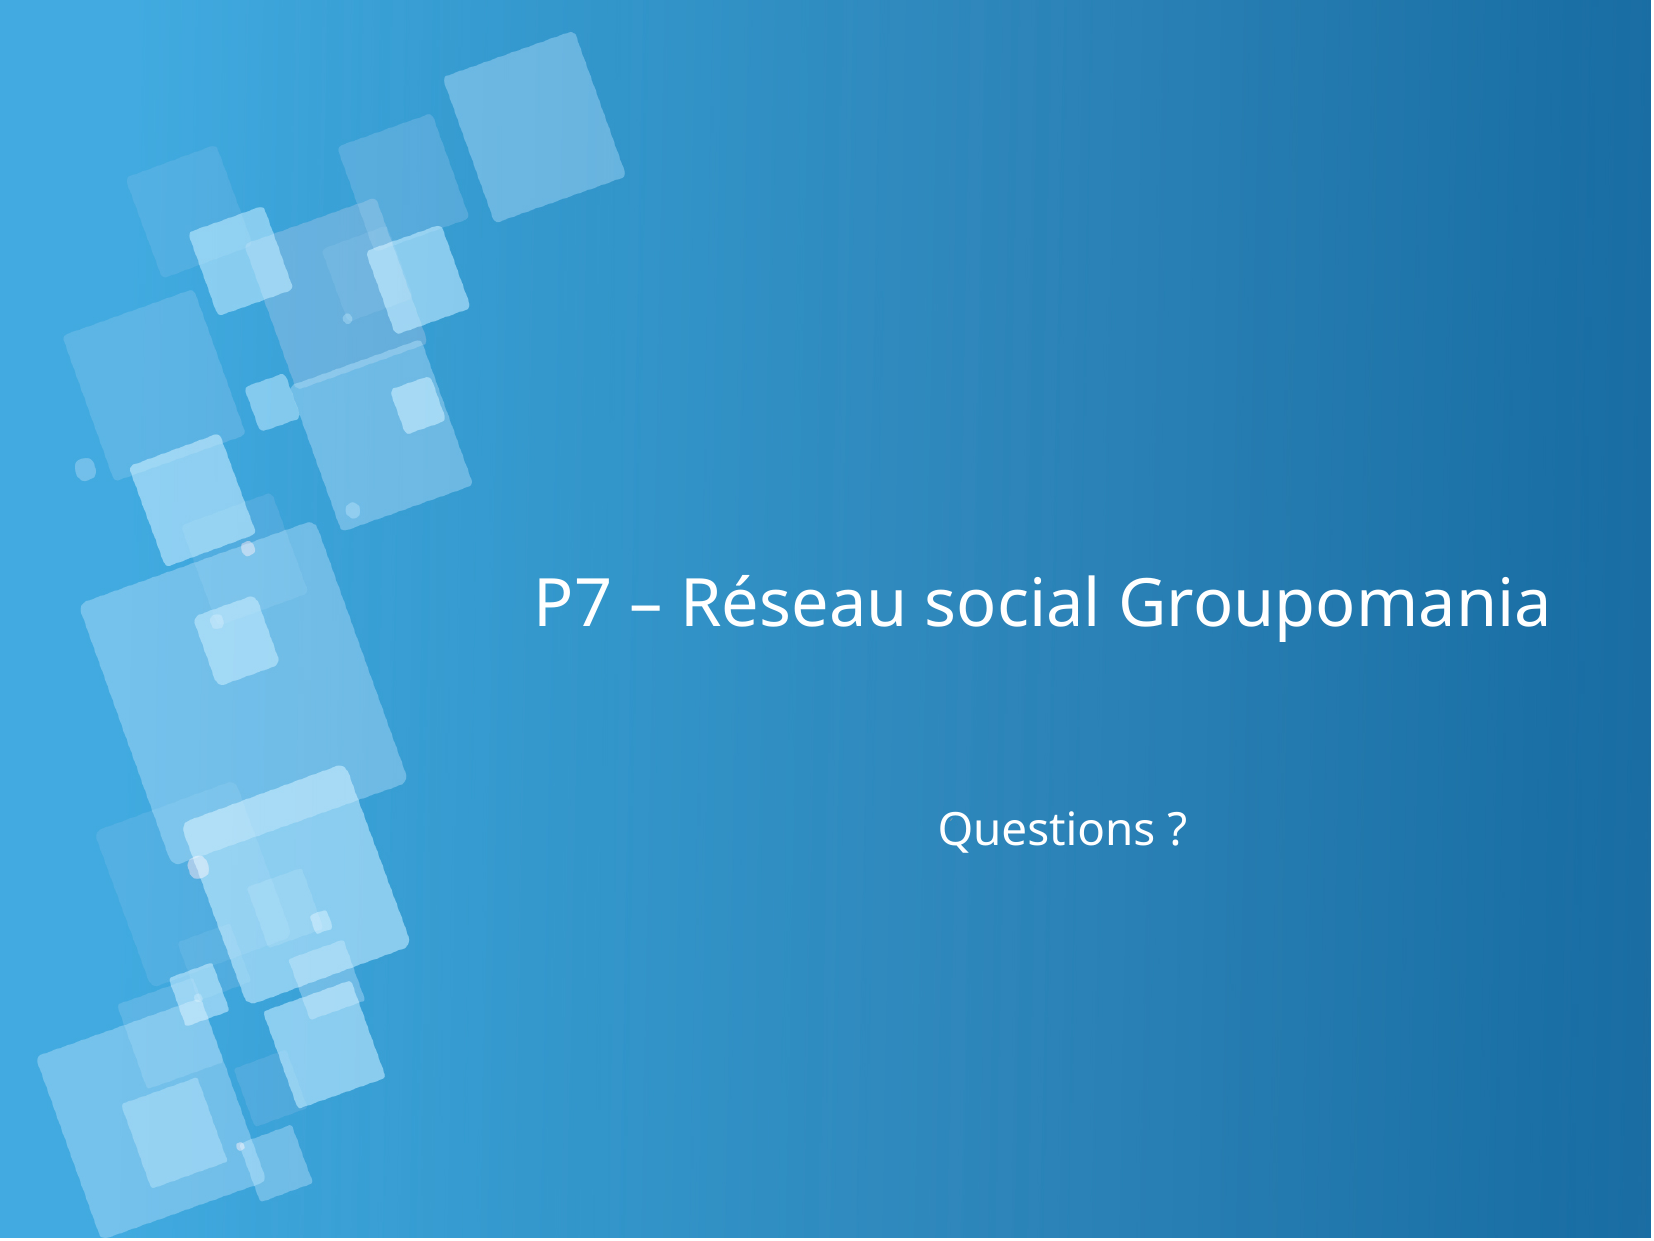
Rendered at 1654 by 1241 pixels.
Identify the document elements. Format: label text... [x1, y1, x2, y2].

subtitle Questions ? [937, 680, 1554, 976]
picture [0, 0, 1651, 1238]
title P7 – Réseau social Groupomania [375, 483, 1554, 718]
